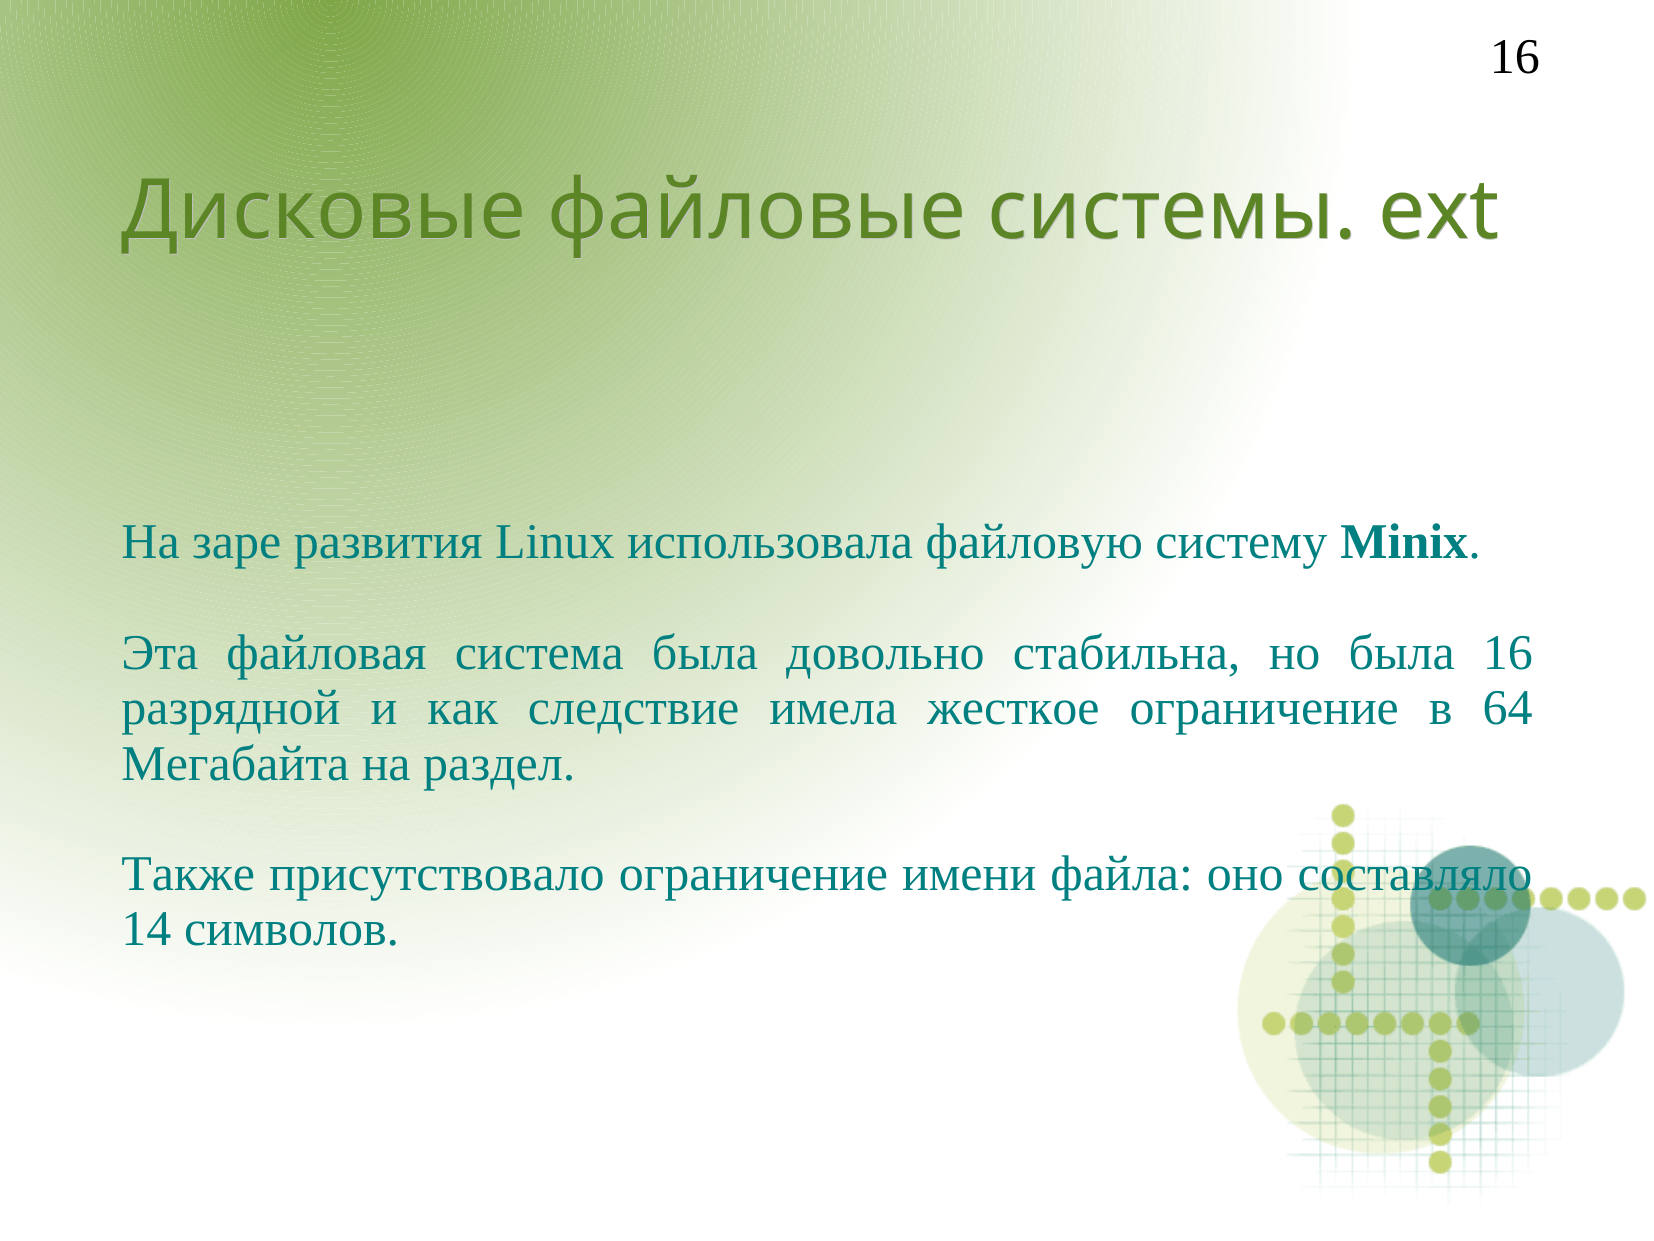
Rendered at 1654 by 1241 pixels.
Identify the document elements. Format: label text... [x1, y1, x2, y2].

picture [1224, 792, 1654, 1211]
subtitle На заре развития Linux использовала файловую систему Minix. Эта файловая система была довольно стабильна, но была 16 разрядной и как следствие имела жесткое ограничение в 64 Мегабайта на раздел. Также присутствовало ограничение имени файла: оно составляло 14 символов. [121, 344, 1534, 1127]
title Дисковые файловые системы. ext [121, 102, 1534, 311]
text_box <номер> [1500, 29, 1654, 89]
